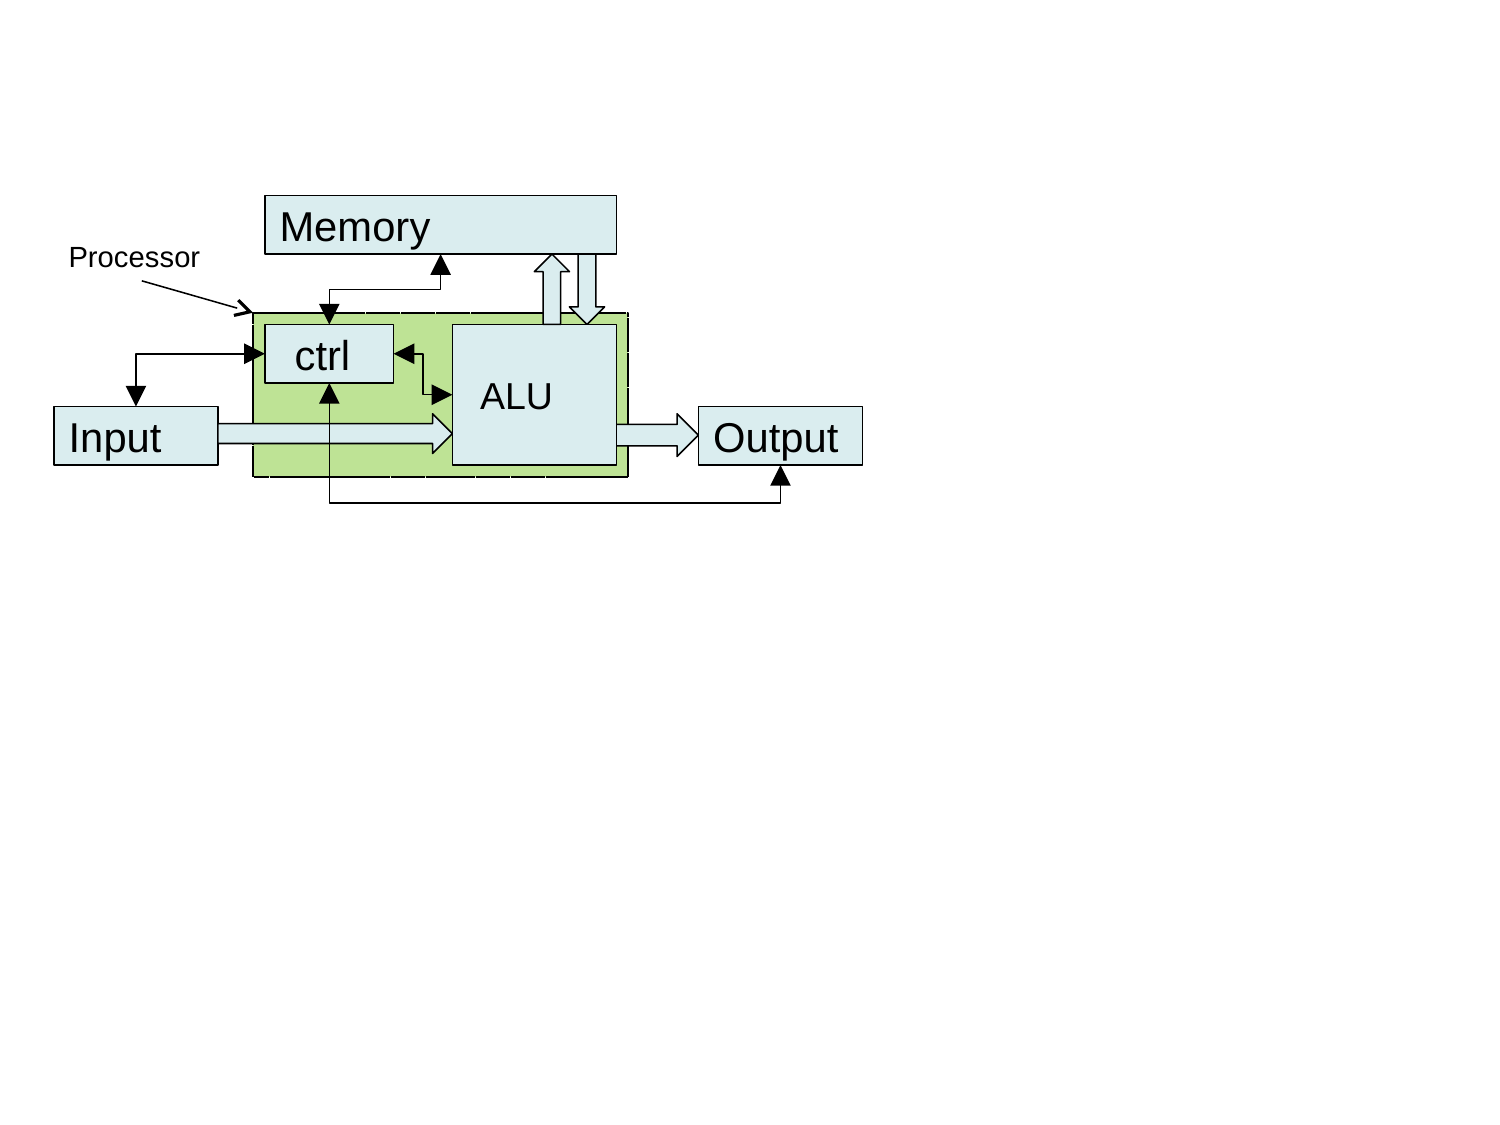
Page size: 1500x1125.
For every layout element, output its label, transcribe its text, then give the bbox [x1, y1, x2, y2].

text_box ctrl [264, 324, 394, 384]
text_box Output [698, 406, 863, 466]
text_box Processor [53, 230, 232, 282]
text_box [330, 254, 699, 477]
text_box ALU [452, 324, 617, 465]
text_box [253, 312, 328, 352]
text_box Input [53, 406, 218, 466]
text_box [217, 355, 329, 477]
text_box Memory [264, 195, 617, 255]
